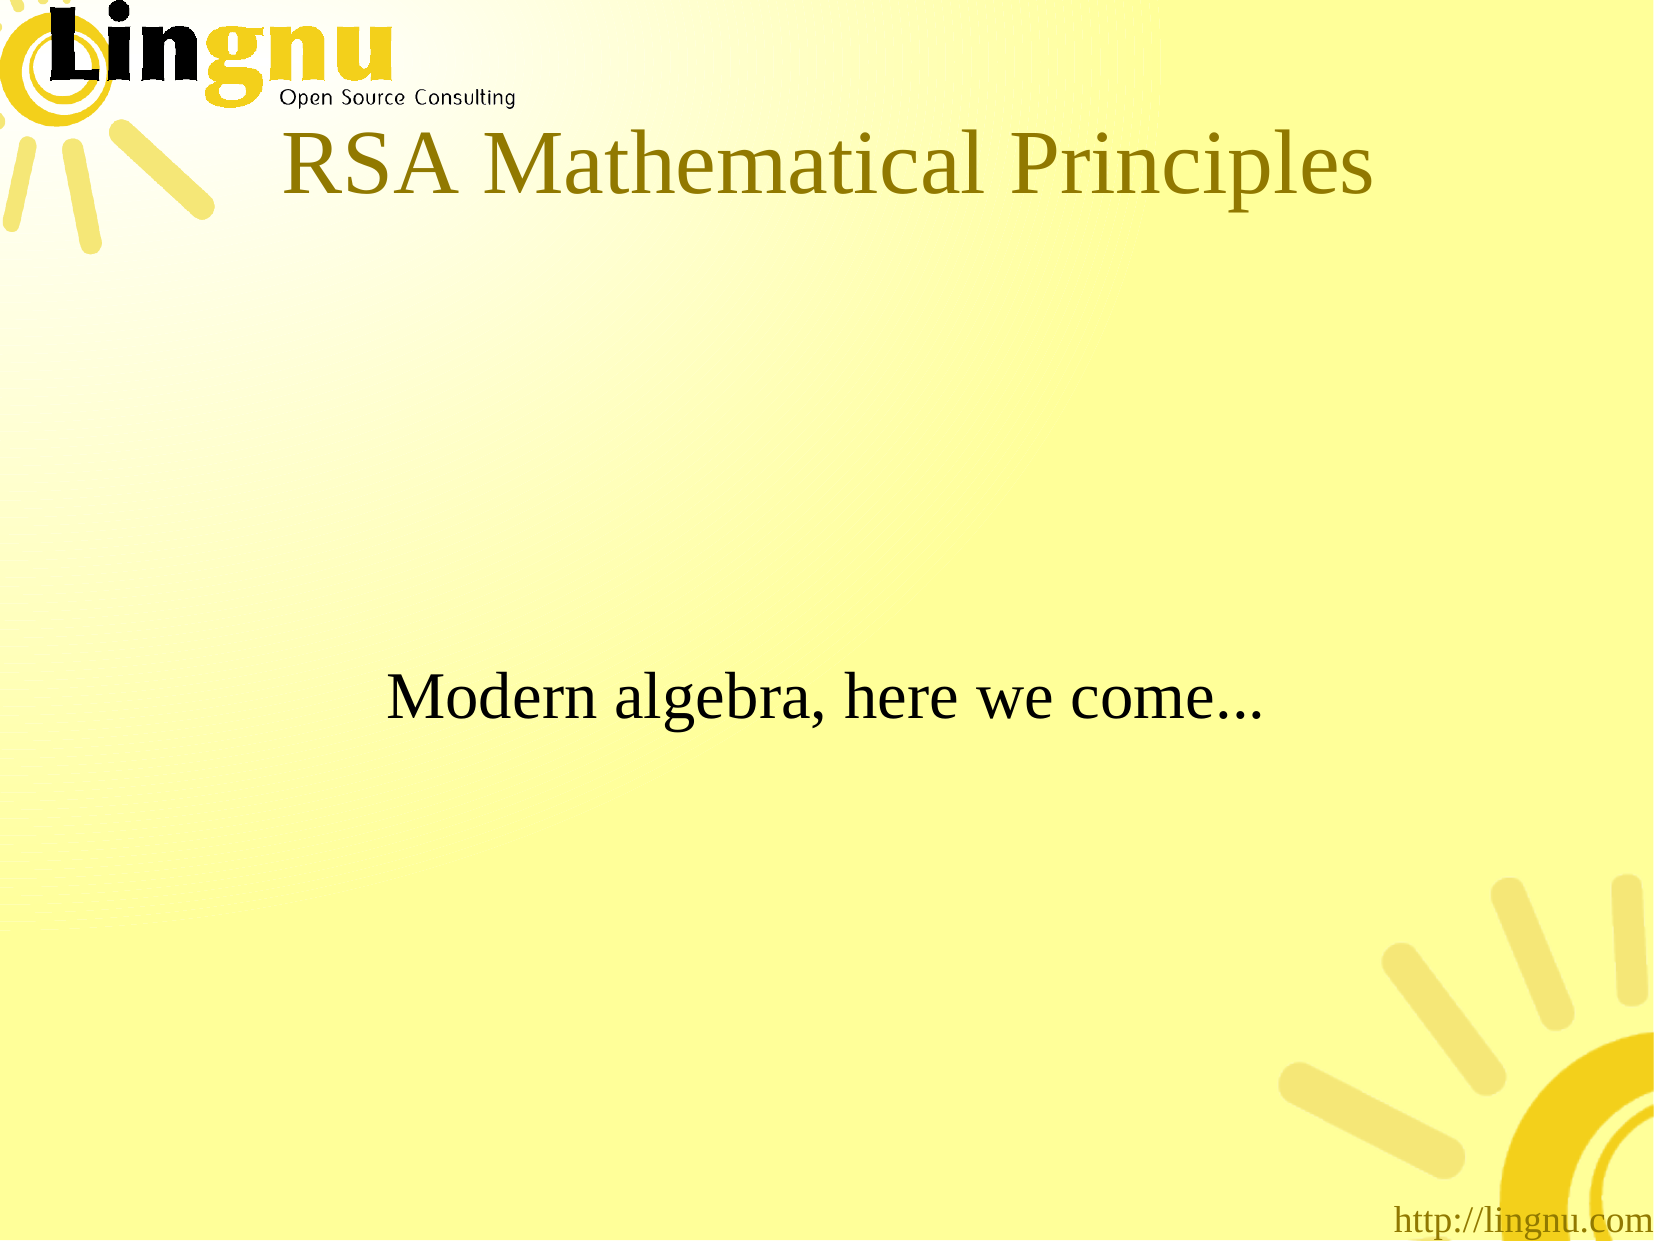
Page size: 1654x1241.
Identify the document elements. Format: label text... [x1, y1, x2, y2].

subtitle Modern algebra, here we come... [29, 265, 1625, 1127]
picture [1256, 871, 1654, 1241]
picture [0, 0, 516, 256]
title RSA Mathematical Principles [123, 58, 1536, 265]
